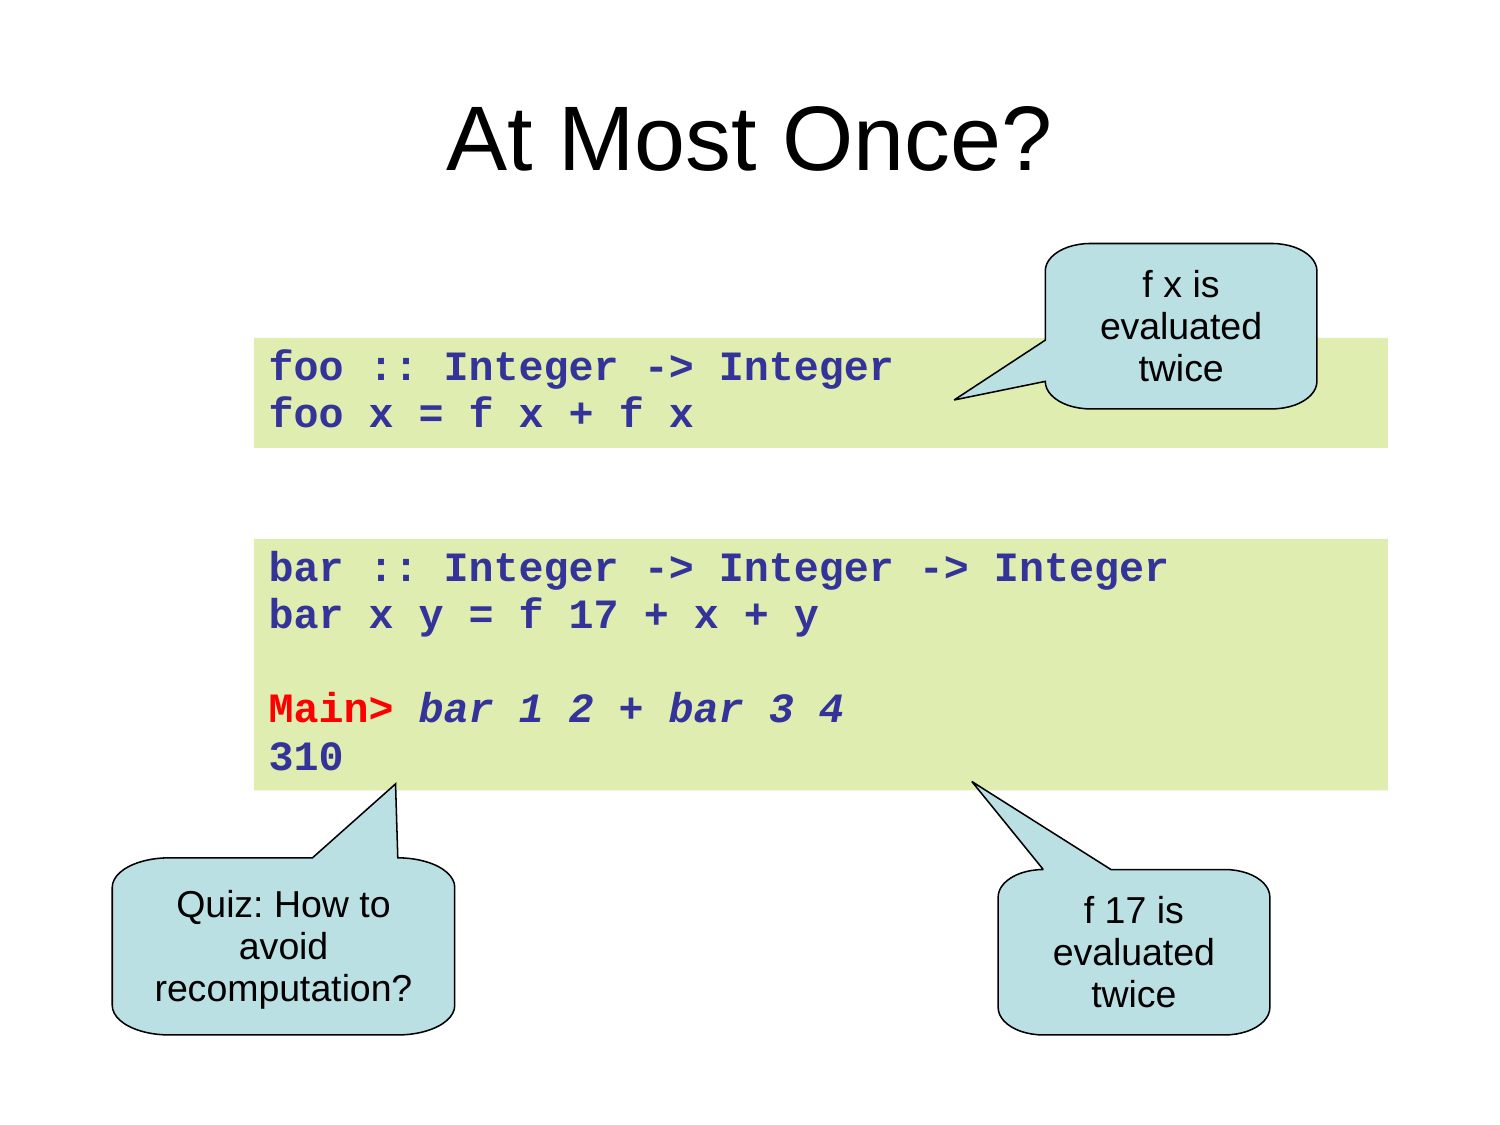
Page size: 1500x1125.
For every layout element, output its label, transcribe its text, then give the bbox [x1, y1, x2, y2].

title At Most Once? [75, 45, 1426, 233]
text_box foo :: Integer -> Integer foo x = f x + f x [253, 337, 1388, 448]
text_box f 17 is evaluated twice [971, 781, 1270, 1035]
text_box f x is evaluated twice [954, 243, 1317, 409]
text_box bar :: Integer -> Integer -> Integer bar x y = f 17 + x + y Main> bar 1 2 + bar 3 4 310 [253, 538, 1388, 791]
text_box Quiz: How to avoid recomputation? [112, 783, 455, 1035]
